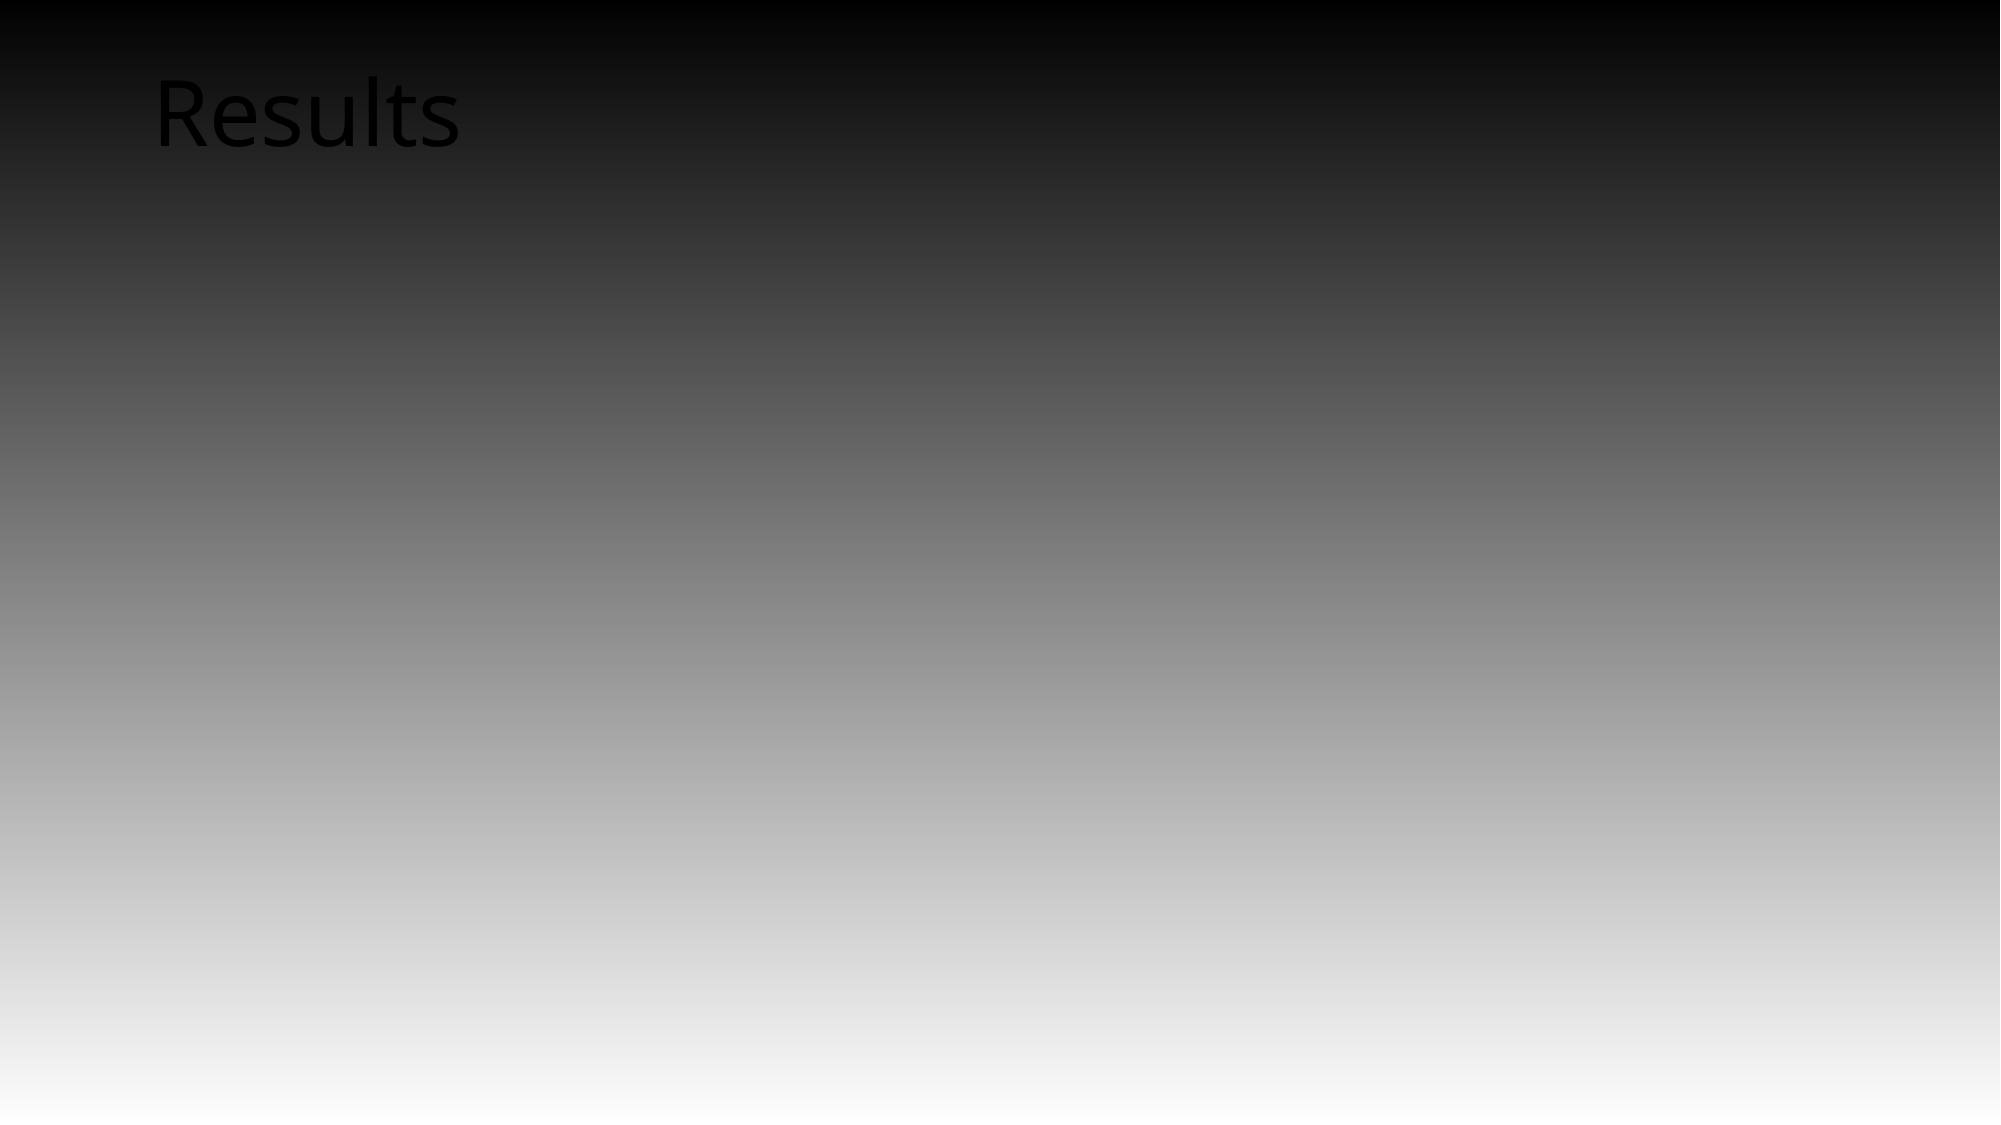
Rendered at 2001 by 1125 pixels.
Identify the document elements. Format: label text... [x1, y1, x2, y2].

title Results [137, 59, 1863, 278]
list [137, 299, 1863, 1014]
